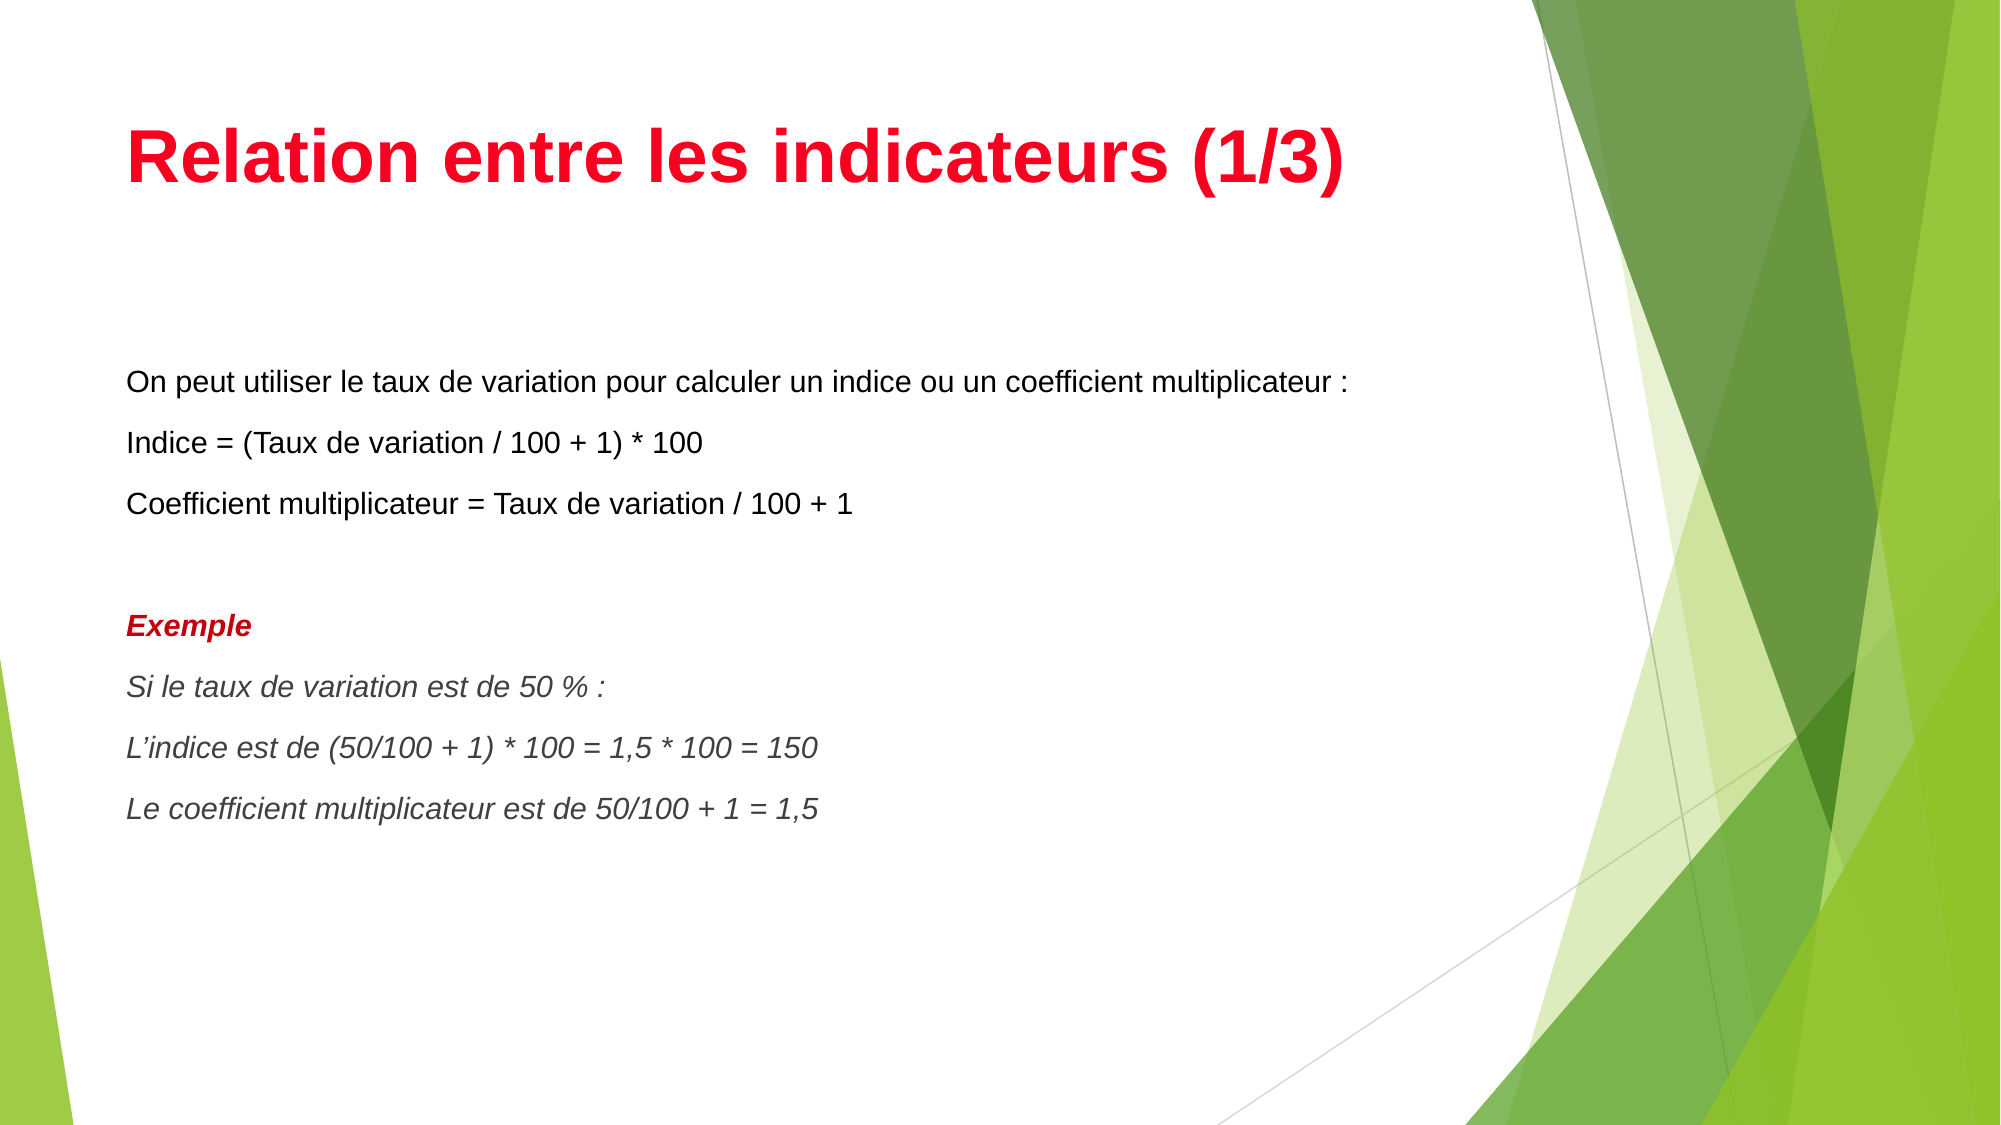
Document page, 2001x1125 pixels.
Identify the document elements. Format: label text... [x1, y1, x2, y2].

list On peut utiliser le taux de variation pour calculer un indice ou un coefficient multiplicateur : Indice = (Taux de variation / 100 + 1) * 100 Coefficient multiplicateur = Taux de variation / 100 + 1 Exemple Si le taux de variation est de 50 % : L’indice est de (50/100 + 1) * 100 = 1,5 * 100 = 150 Le coefficient multiplicateur est de 50/100 + 1 = 1,5 [111, 354, 1560, 839]
title Relation entre les indicateurs (1/3) [111, 99, 1522, 235]
